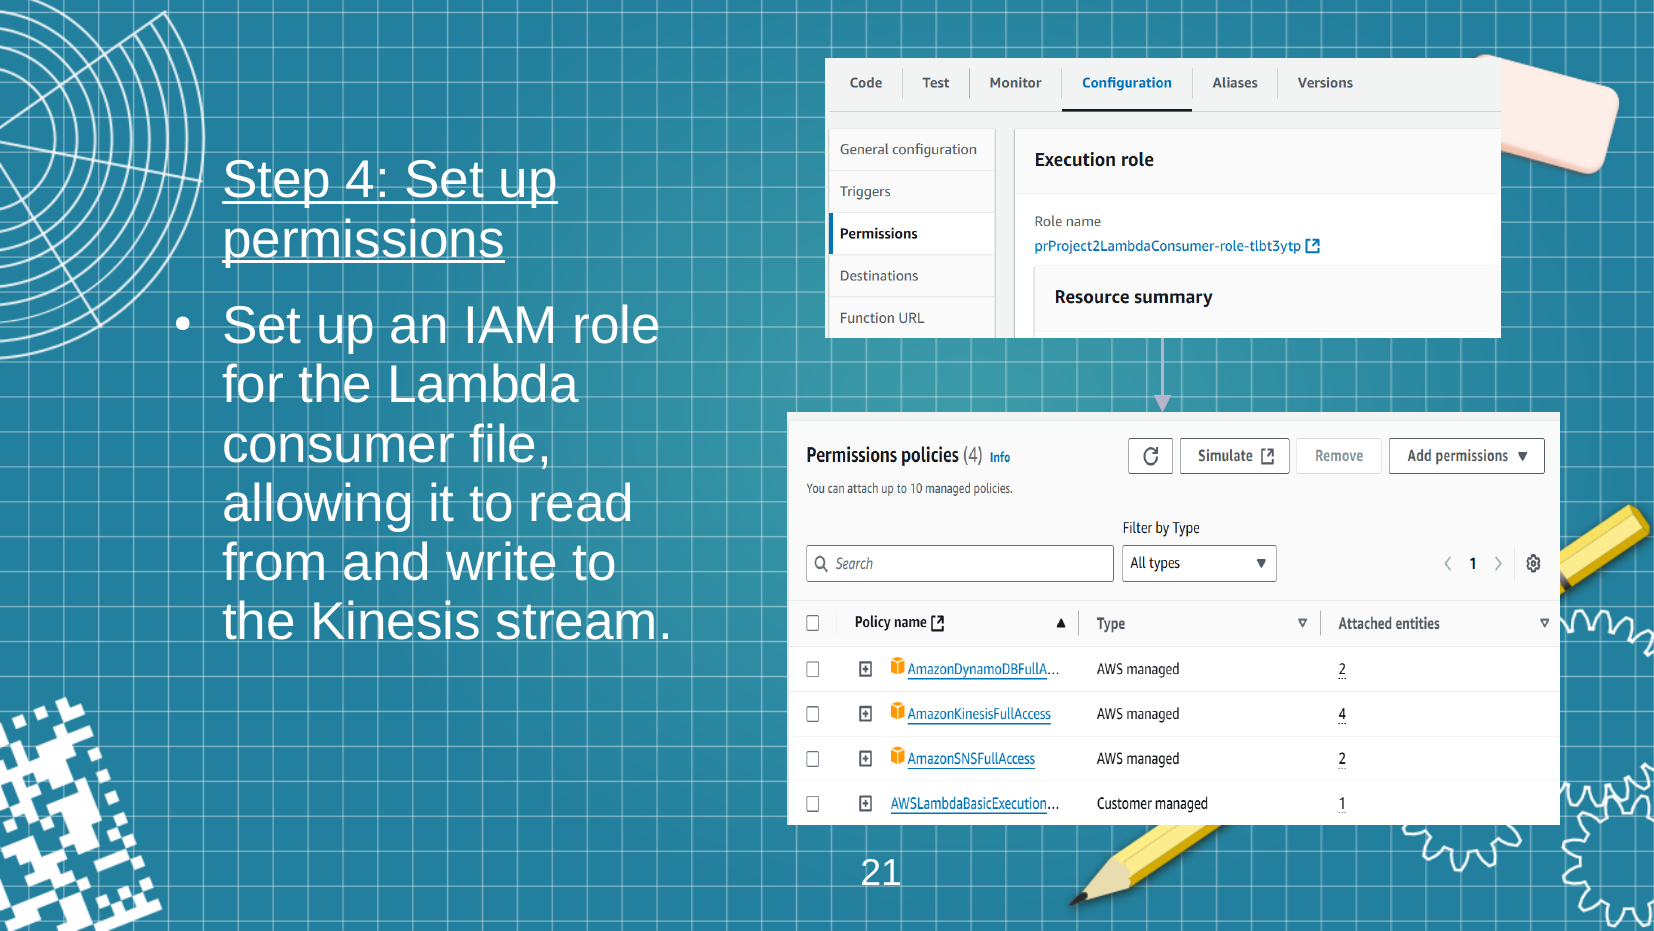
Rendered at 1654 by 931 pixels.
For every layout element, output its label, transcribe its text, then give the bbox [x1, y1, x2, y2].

picture [0, 0, 1654, 931]
text_box <number> [750, 844, 1013, 901]
list Step 4: Set up permissions Set up an IAM role for the Lambda consumer file, allowing it to read from and write to the Kinesis stream. [157, 150, 676, 676]
text_box <number> [778, 769, 787, 826]
